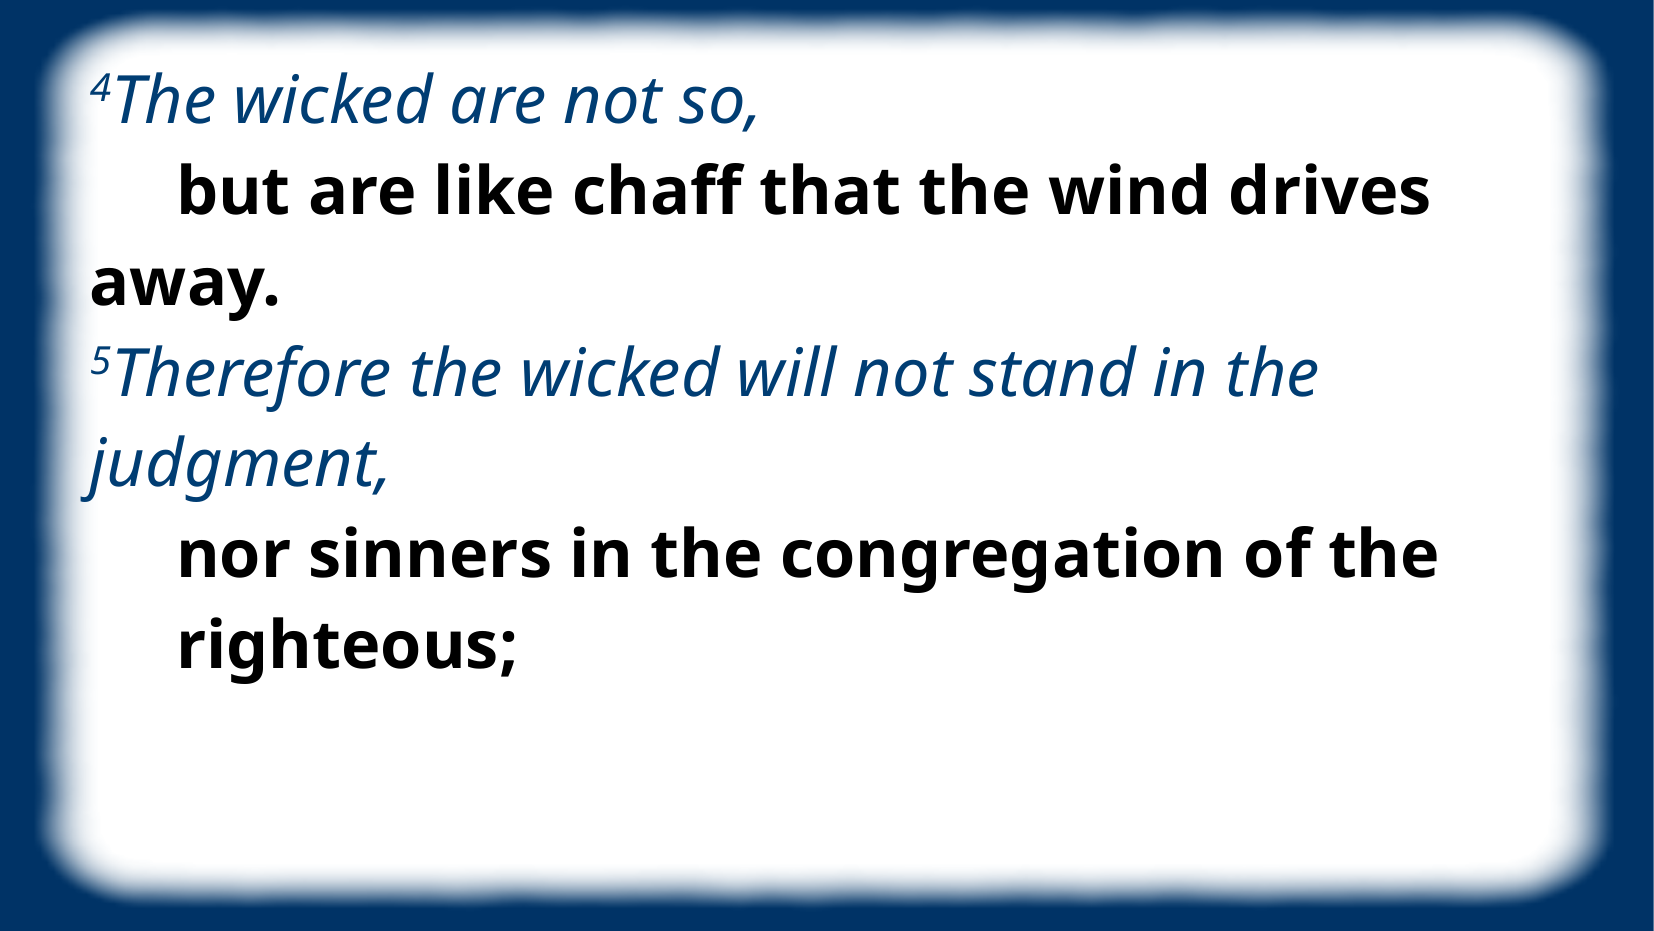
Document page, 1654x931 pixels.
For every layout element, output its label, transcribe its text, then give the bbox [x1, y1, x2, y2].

text_box 4The wicked are not so, but are like chaff that the wind drives away. 5Therefore the wicked will not stand in the judgment, nor sinners in the congregation of the righteous; [75, 45, 1621, 593]
picture [0, 0, 1654, 931]
